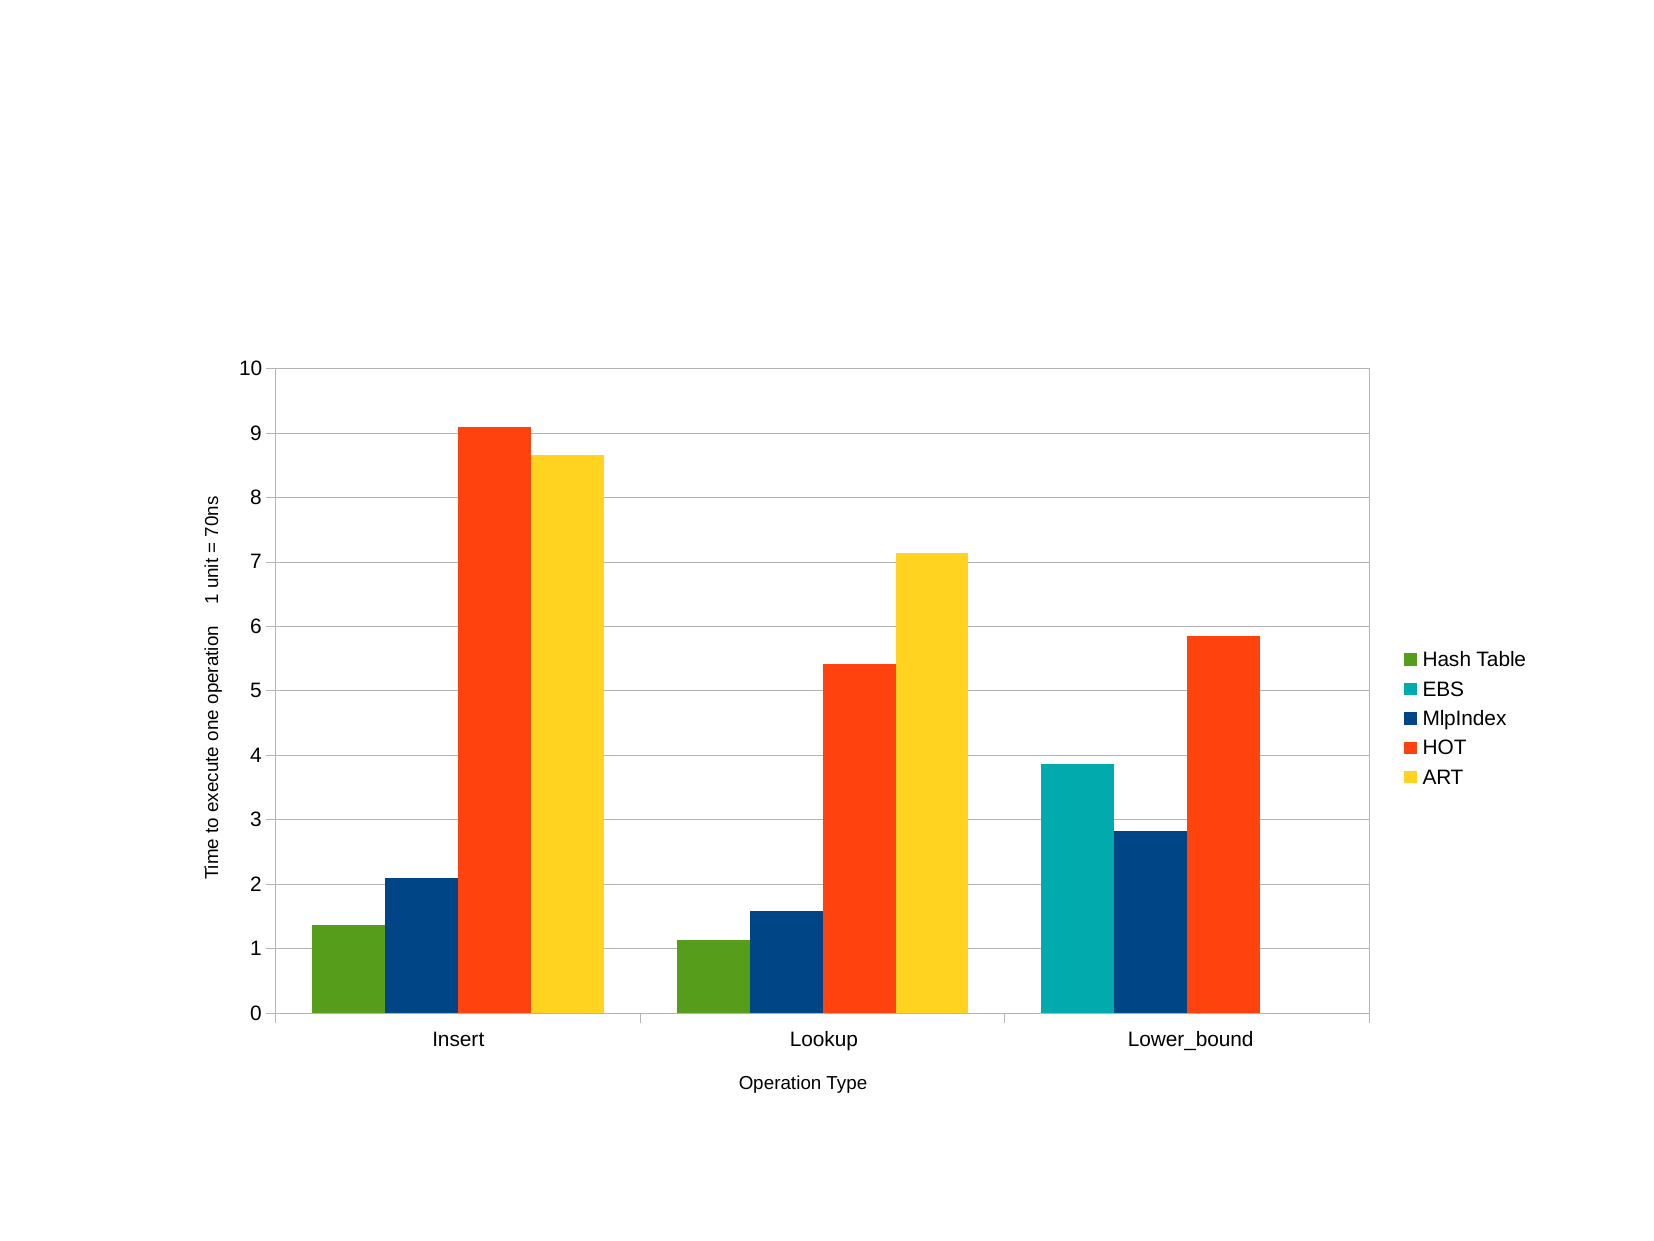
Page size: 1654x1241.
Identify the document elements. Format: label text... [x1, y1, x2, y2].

text_box Time to execute one operation 1 unit = 70ns [201, 496, 223, 881]
text_box Hash Table [1422, 647, 1527, 672]
text_box 8 [250, 485, 262, 510]
text_box 2 [250, 872, 262, 896]
text_box Operation Type [738, 1072, 868, 1094]
text_box 1 [250, 936, 262, 961]
text_box [1404, 653, 1417, 666]
text_box [1404, 683, 1417, 695]
text_box [1404, 712, 1417, 725]
text_box [1404, 742, 1417, 754]
text_box Insert [432, 1027, 485, 1052]
text_box [312, 427, 604, 1013]
text_box Lower_bound [1127, 1027, 1254, 1052]
text_box Lookup [789, 1027, 859, 1052]
text_box MlpIndex [1422, 706, 1507, 730]
text_box 9 [250, 421, 262, 445]
text_box HOT [1422, 735, 1467, 760]
text_box [1404, 771, 1417, 783]
text_box 6 [250, 614, 262, 639]
text_box 3 [250, 807, 262, 832]
text_box 7 [250, 550, 262, 574]
text_box 4 [250, 743, 262, 767]
text_box 0 [250, 1001, 262, 1025]
text_box 5 [250, 679, 262, 703]
text_box [677, 553, 968, 1013]
text_box ART [1422, 765, 1464, 789]
text_box 10 [239, 356, 263, 381]
text_box [1041, 636, 1260, 1013]
text_box EBS [1422, 677, 1527, 701]
